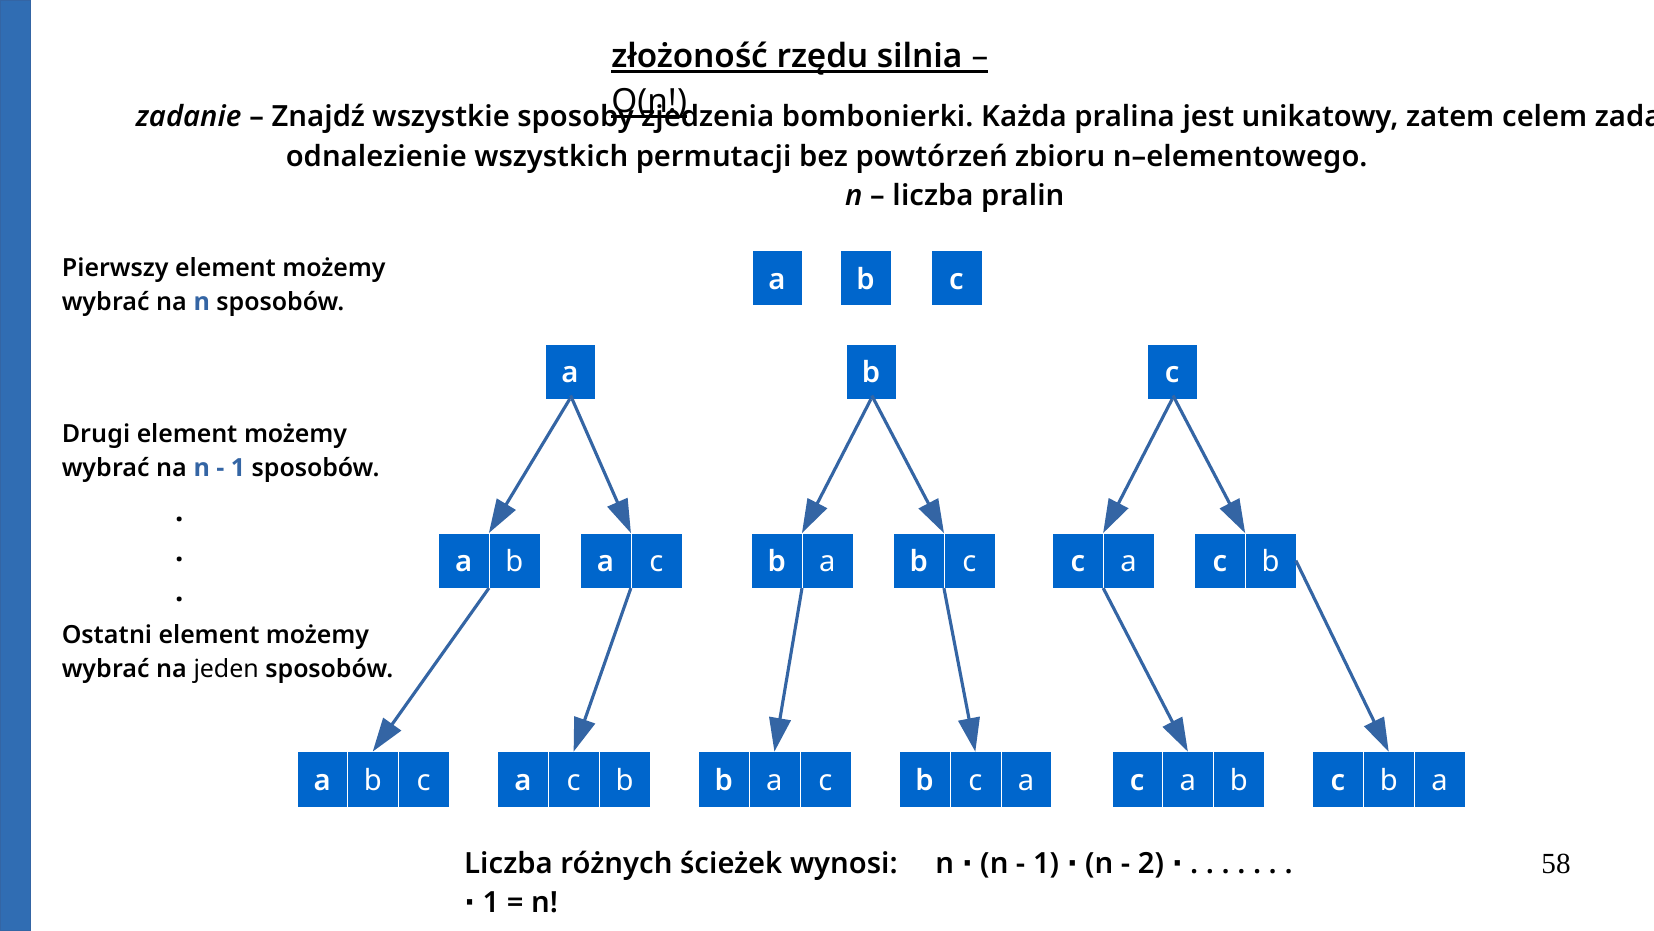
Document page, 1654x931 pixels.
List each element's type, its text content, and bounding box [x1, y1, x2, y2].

table_header b [1214, 752, 1264, 807]
table_header b [1364, 752, 1414, 807]
table_header a [1415, 752, 1465, 807]
table_header a [753, 251, 802, 305]
table_header c [951, 752, 1001, 807]
table_header a [581, 534, 631, 588]
table_header a [498, 752, 548, 807]
text_box Pierwszy element możemy wybrać na n sposobów. [47, 242, 419, 321]
table_header a [803, 534, 853, 588]
table_header b [1246, 534, 1296, 588]
table_header a [546, 345, 595, 399]
table_header b [348, 752, 398, 807]
text_box Ostatni element możemy wybrać na jeden sposobów. [47, 608, 419, 687]
table_header c [945, 534, 995, 588]
table_header c [1053, 534, 1103, 588]
table_header a [750, 752, 800, 807]
table_header c [932, 251, 982, 305]
table_header b [699, 752, 749, 807]
table_header c [1195, 534, 1245, 588]
table_header b [900, 752, 950, 807]
table_header c [399, 752, 449, 807]
text_box złożoność rzędu silnia – O(n!) [596, 24, 1057, 87]
table_header b [490, 534, 540, 588]
table_header a [1002, 752, 1051, 807]
table_header a [298, 752, 347, 807]
table_header c [549, 752, 599, 807]
text_box [0, 0, 31, 931]
table_header c [801, 752, 851, 807]
table_header b [600, 752, 650, 807]
table_header c [1313, 752, 1363, 807]
table_header c [1148, 345, 1197, 399]
table_header b [894, 534, 944, 588]
table_header b [841, 251, 891, 305]
table_header a [439, 534, 489, 588]
text_box Liczba różnych ścieżek wynosi: n ⋅ (n - 1) ⋅ (n - 2) ⋅ . . . . . . . ⋅ 1 = n! [449, 834, 1311, 890]
text_box . . . [160, 482, 195, 608]
text_box zadanie – Znajdź wszystkie sposoby zjedzenia bombonierki. Każda pralina jest unikatowy, zatem celem zadania jest odnalezienie wszystkich permutacji bez powtórzeń zbioru n–elementowego. n – liczba pralin [121, 87, 1604, 213]
table_header c [1113, 752, 1162, 807]
table_header c [632, 534, 682, 588]
table_header b [847, 345, 896, 399]
table_header a [1104, 534, 1154, 588]
text_box Drugi element możemy wybrać na n - 1 sposobów. [47, 408, 419, 486]
table_header b [752, 534, 802, 588]
table_header a [1163, 752, 1213, 807]
